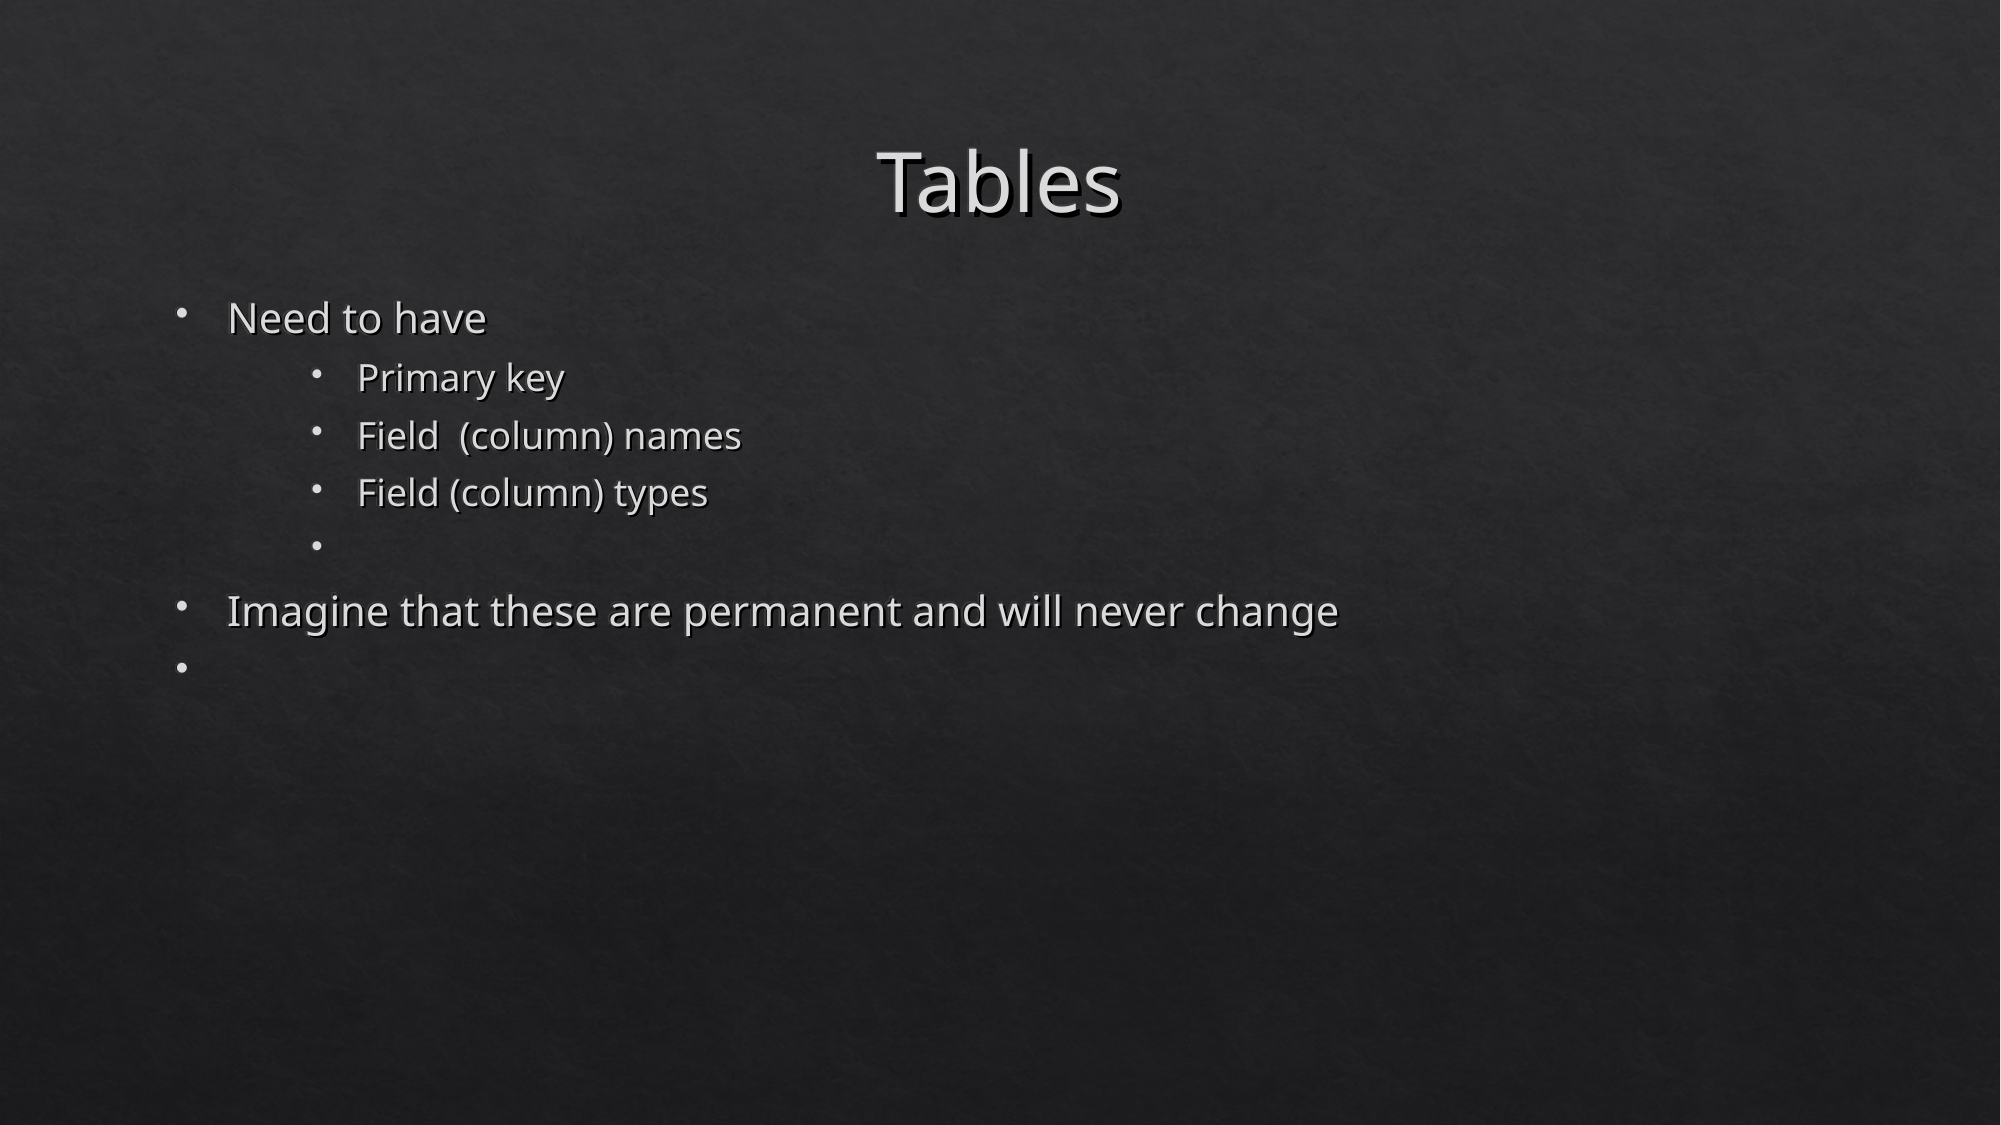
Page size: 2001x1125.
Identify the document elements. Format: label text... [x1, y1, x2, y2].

title Tables [149, 99, 1849, 260]
list Need to have Primary key Field (column) names Field (column) types Imagine that these are permanent and will never change [149, 284, 1849, 950]
